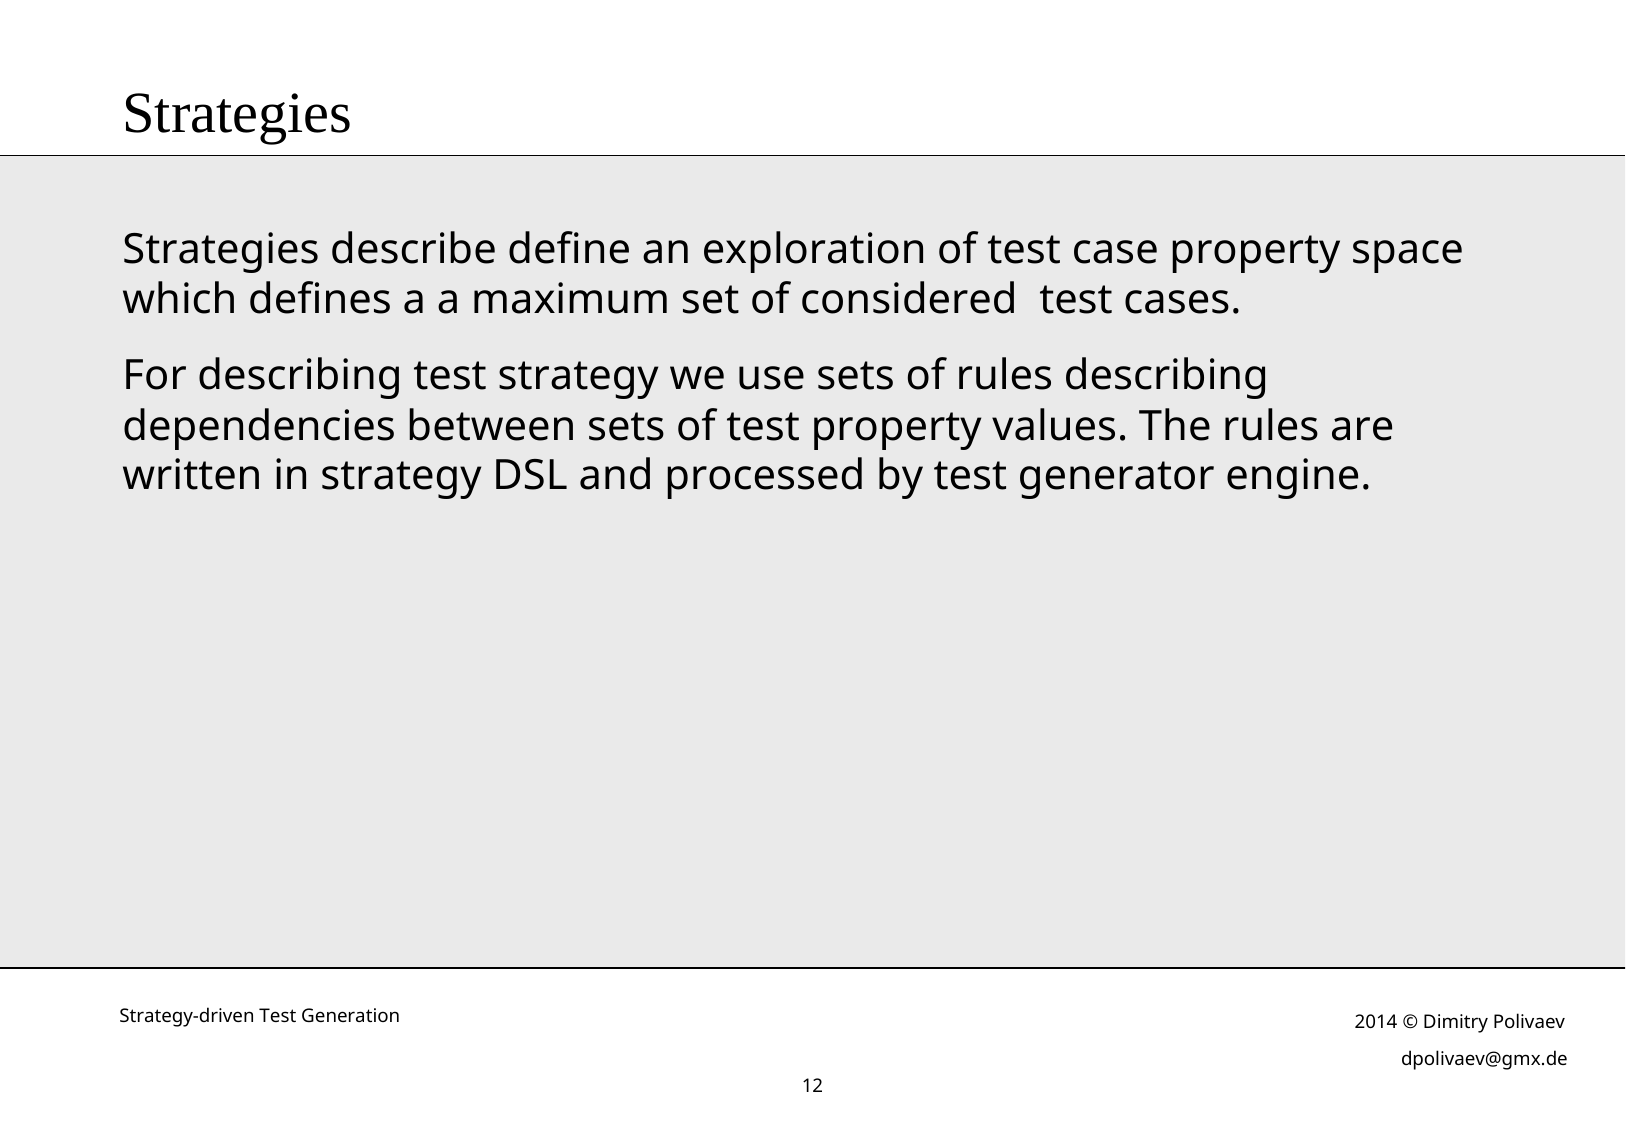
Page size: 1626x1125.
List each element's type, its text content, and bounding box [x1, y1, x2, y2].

title Strategies [122, 70, 1501, 145]
list Strategies describe define an exploration of test case property space which defines a a maximum set of considered test cases. For describing test strategy we use sets of rules describing dependencies between sets of test property values. The rules are written in strategy DSL and processed by test generator engine. [122, 222, 1501, 922]
